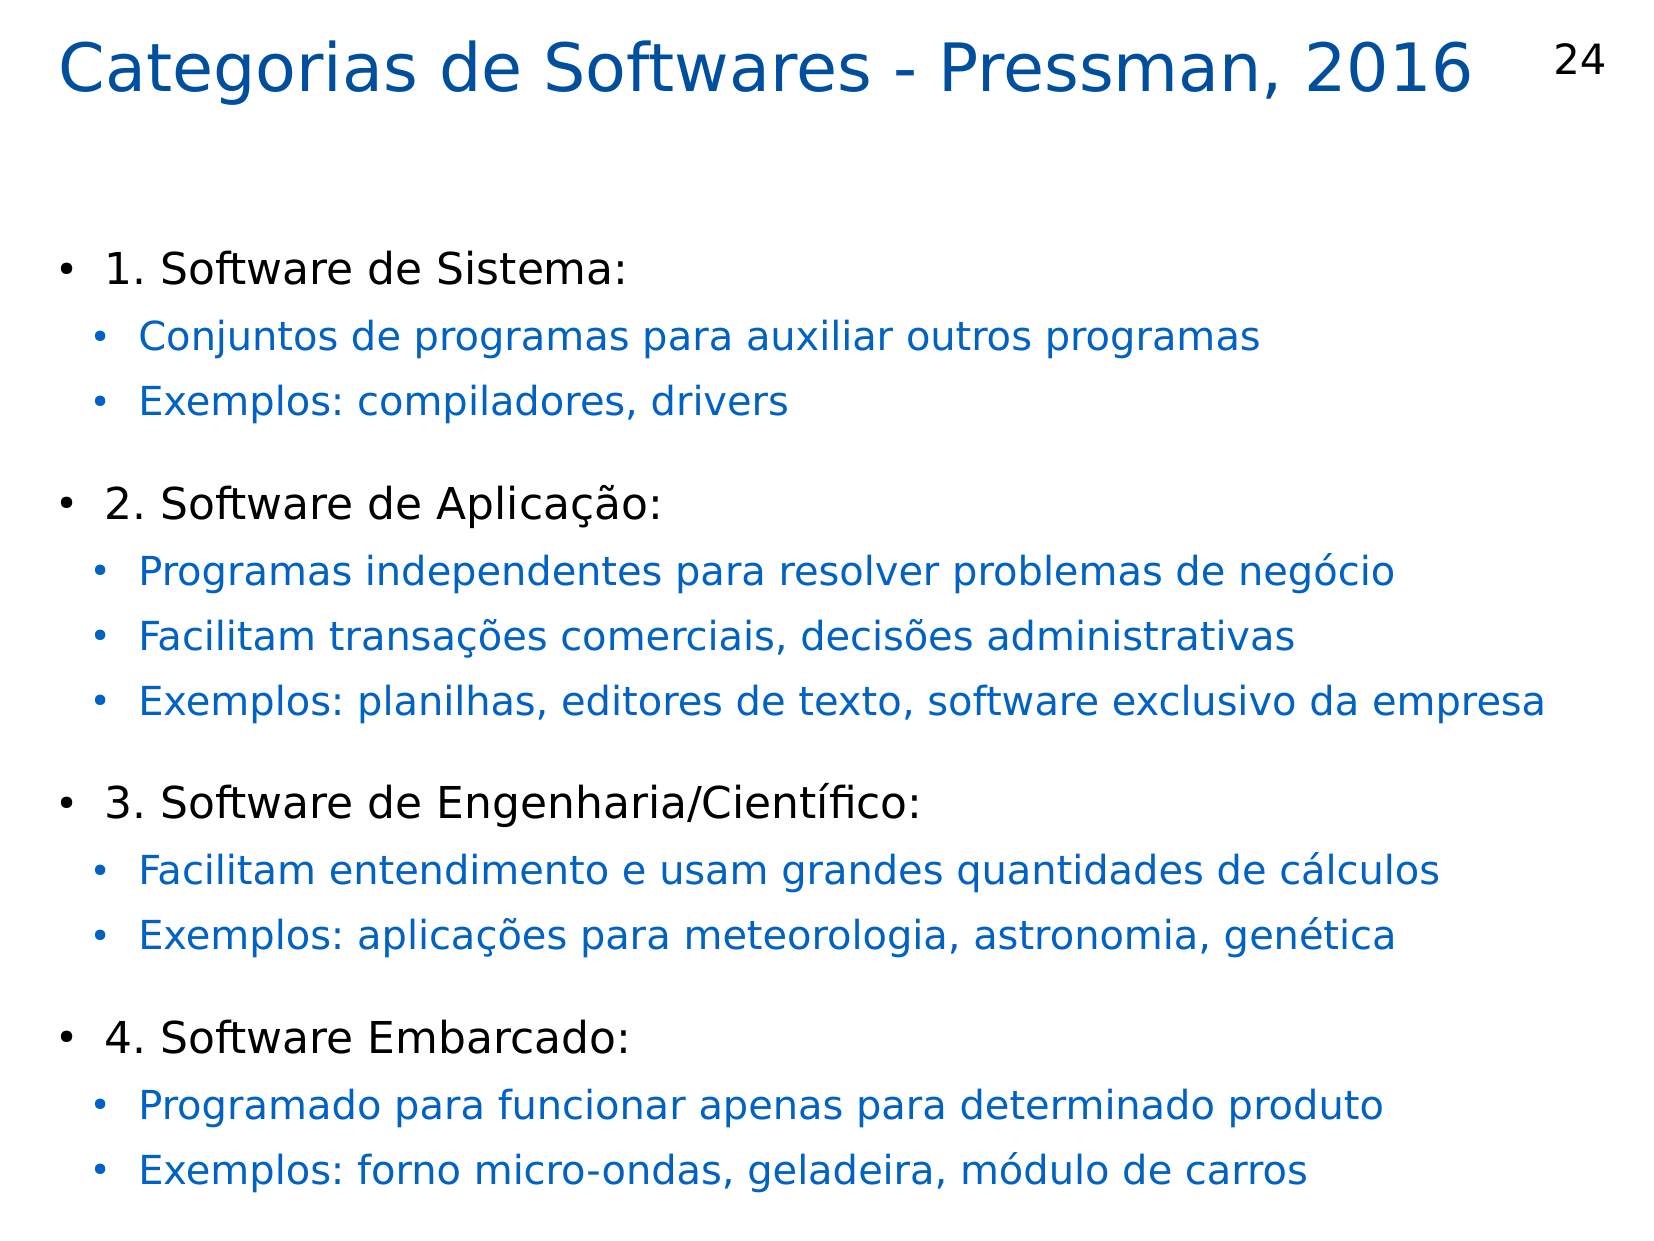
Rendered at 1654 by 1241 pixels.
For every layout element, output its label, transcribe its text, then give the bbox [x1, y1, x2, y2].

title Categorias de Softwares - Pressman, 2016 [59, 29, 1506, 148]
list 1. Software de Sistema: Conjuntos de programas para auxiliar outros programas Exemplos: compiladores, drivers 2. Software de Aplicação: Programas independentes para resolver problemas de negócio Facilitam transações comerciais, decisões administrativas Exemplos: planilhas, editores de texto, software exclusivo da empresa 3. Software de Engenharia/Científico: Facilitam entendimento e usam grandes quantidades de cálculos Exemplos: aplicações para meteorologia, astronomia, genética 4. Software Embarcado: Programado para funcionar apenas para determinado produto Exemplos: forno micro-ondas, geladeira, módulo de carros [59, 236, 1595, 1211]
